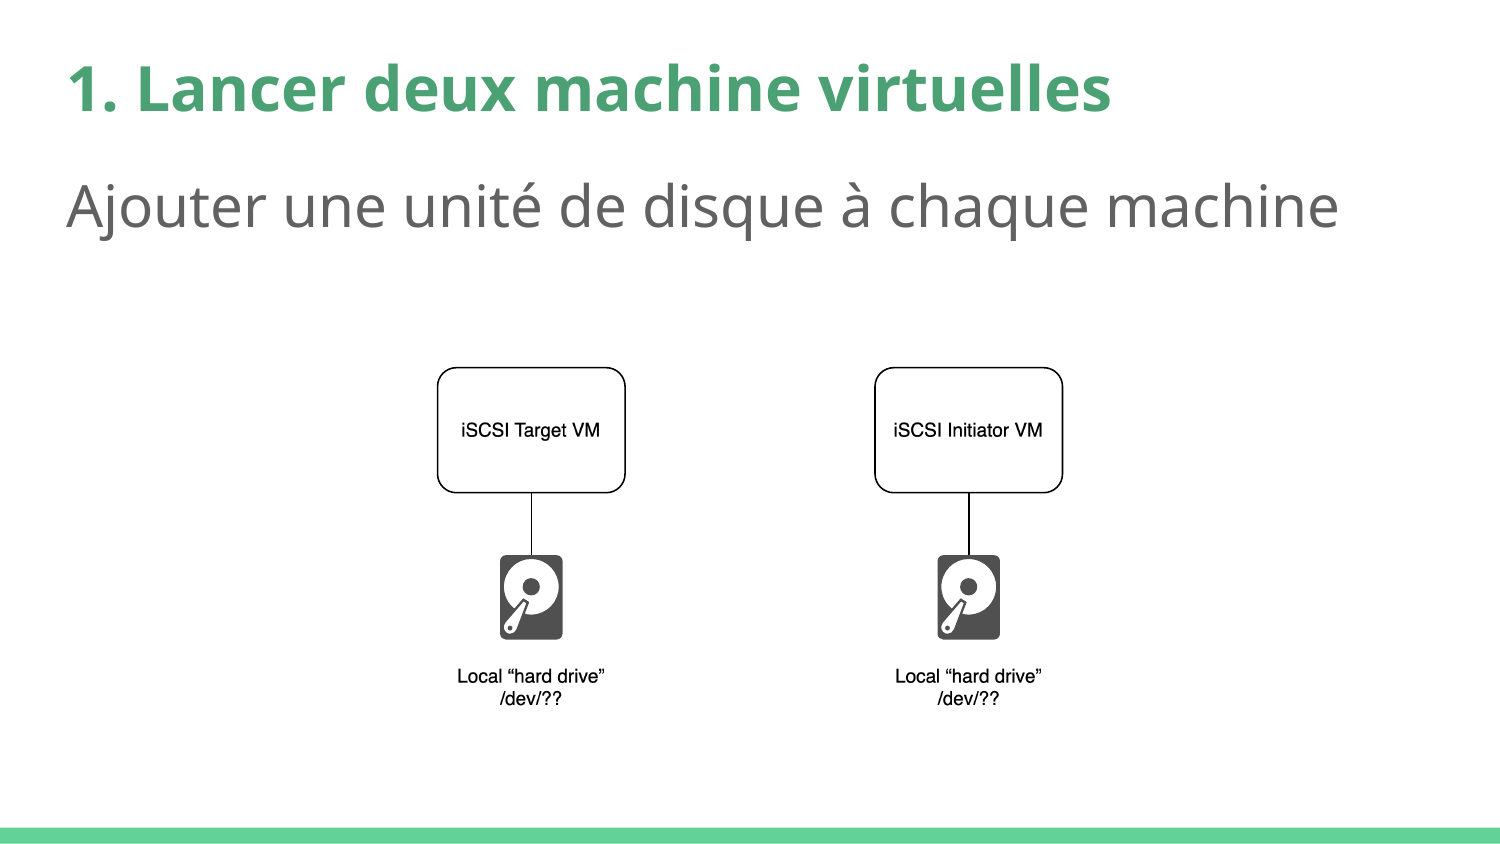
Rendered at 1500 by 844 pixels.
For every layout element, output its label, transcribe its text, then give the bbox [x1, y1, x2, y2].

title 1. Lancer deux machine virtuelles [51, 23, 1449, 117]
picture [436, 366, 1065, 721]
list Ajouter une unité de disque à chaque machine [51, 144, 1447, 296]
